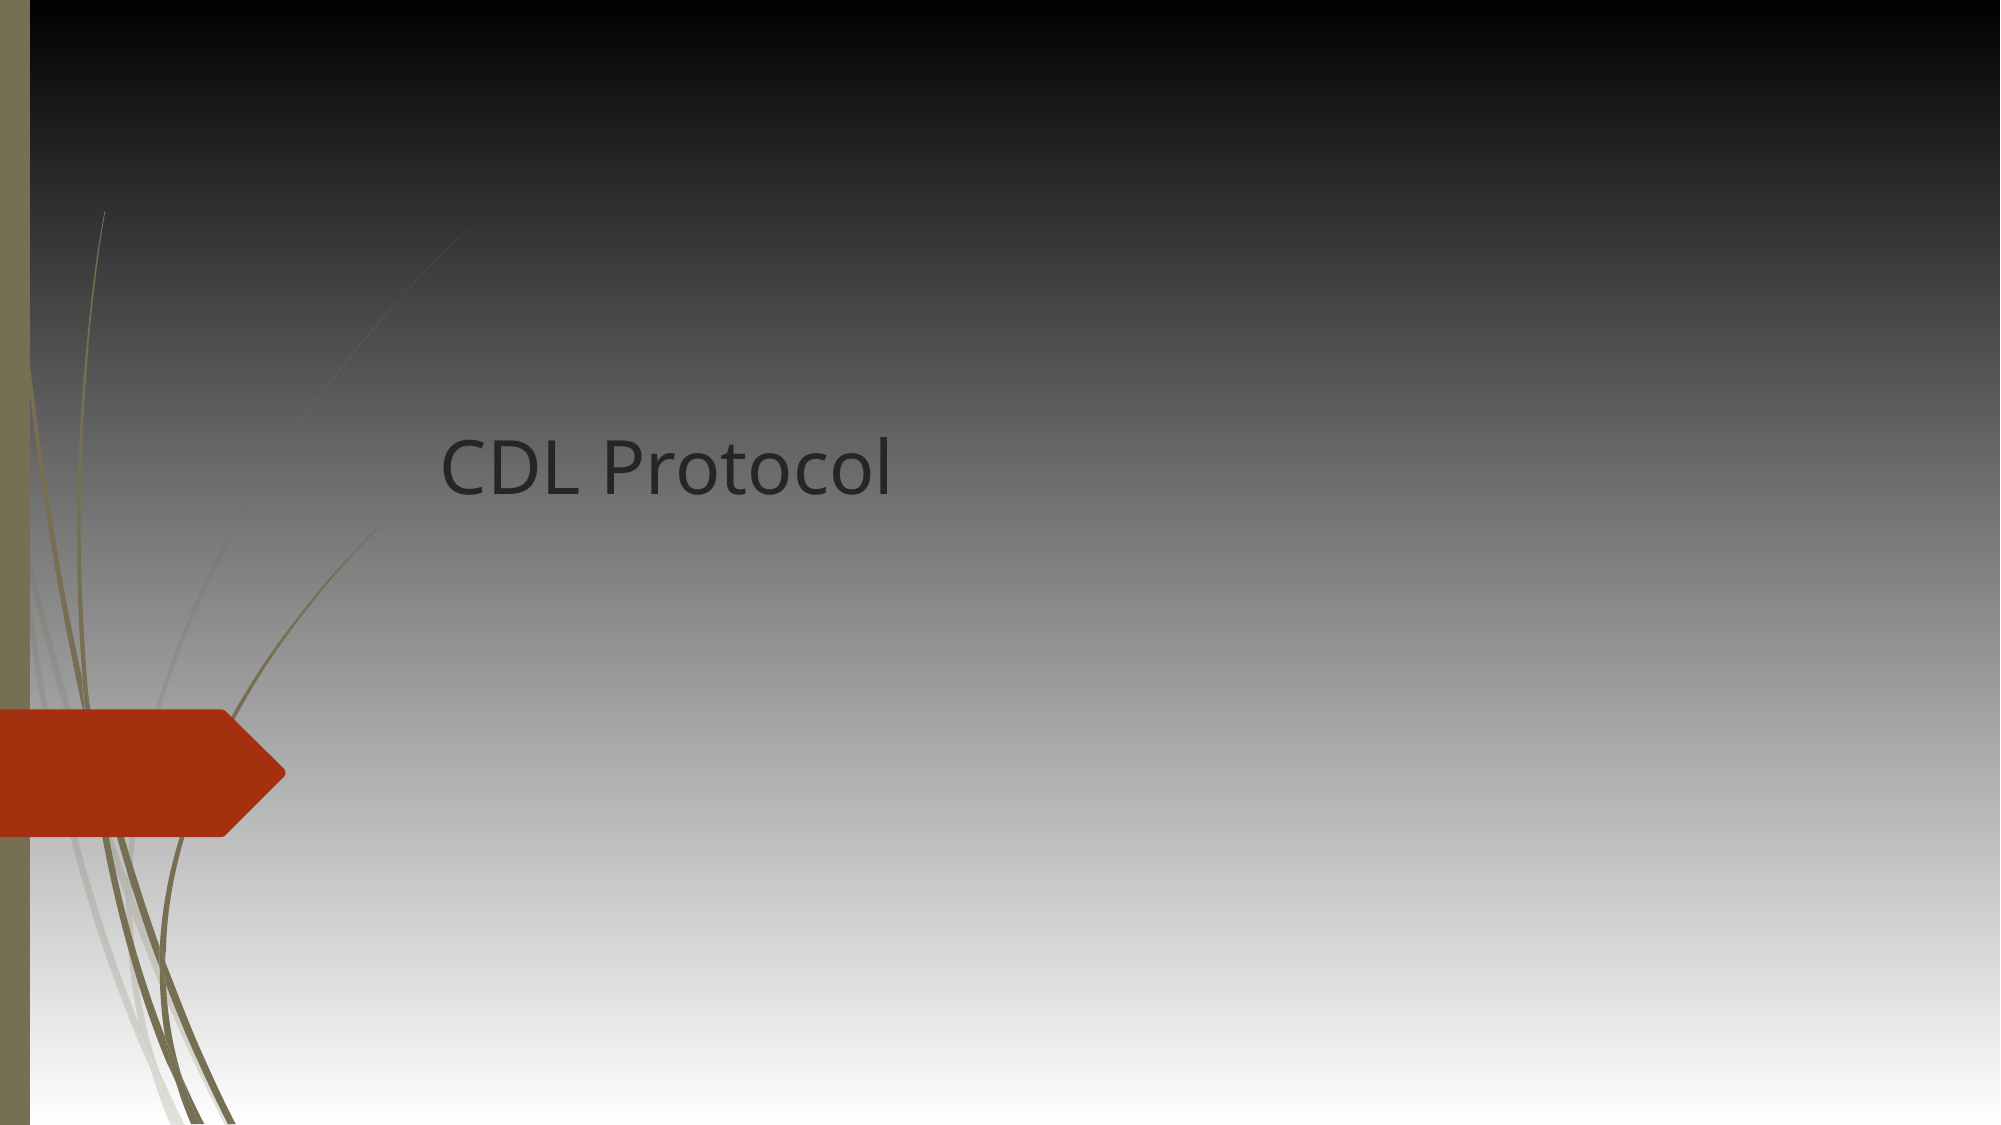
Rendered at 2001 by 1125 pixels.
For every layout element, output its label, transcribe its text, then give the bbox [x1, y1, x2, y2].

title CDL Protocol [424, 412, 1888, 784]
